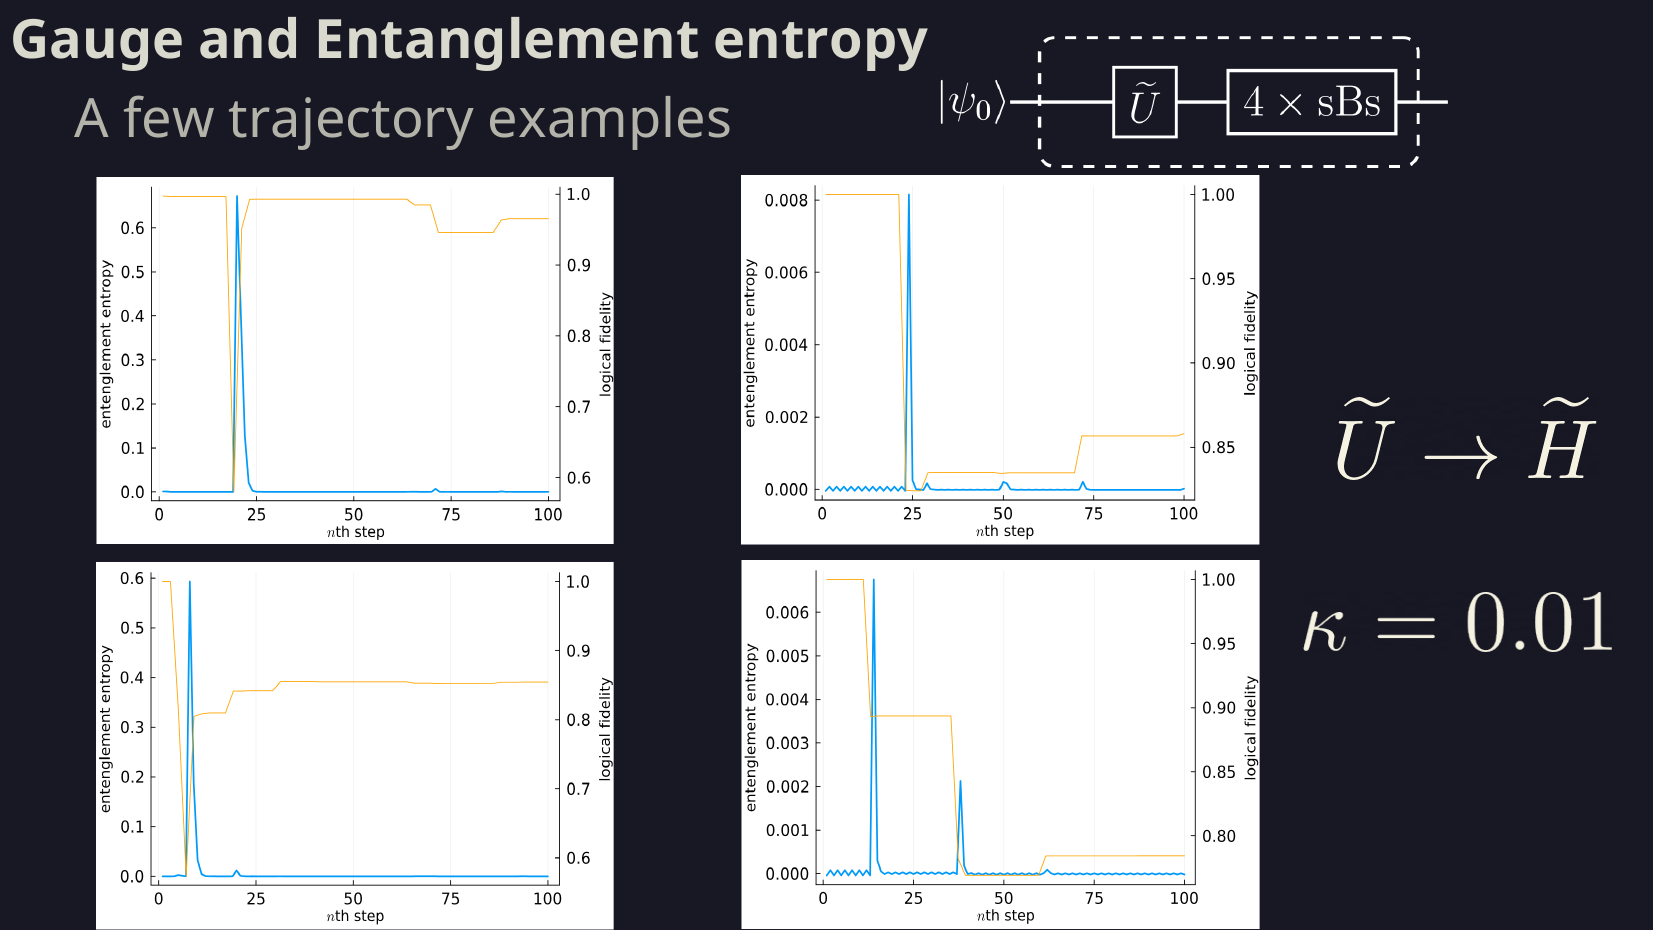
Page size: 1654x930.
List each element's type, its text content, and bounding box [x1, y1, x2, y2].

text_box Gauge and Entanglement entropy [10, 0, 1635, 80]
picture [96, 561, 614, 930]
picture [96, 177, 614, 544]
text_box A few trajectory examples [74, 79, 797, 155]
picture [741, 560, 1260, 930]
picture [741, 30, 1554, 545]
picture [1303, 592, 1612, 652]
picture [1337, 397, 1597, 480]
